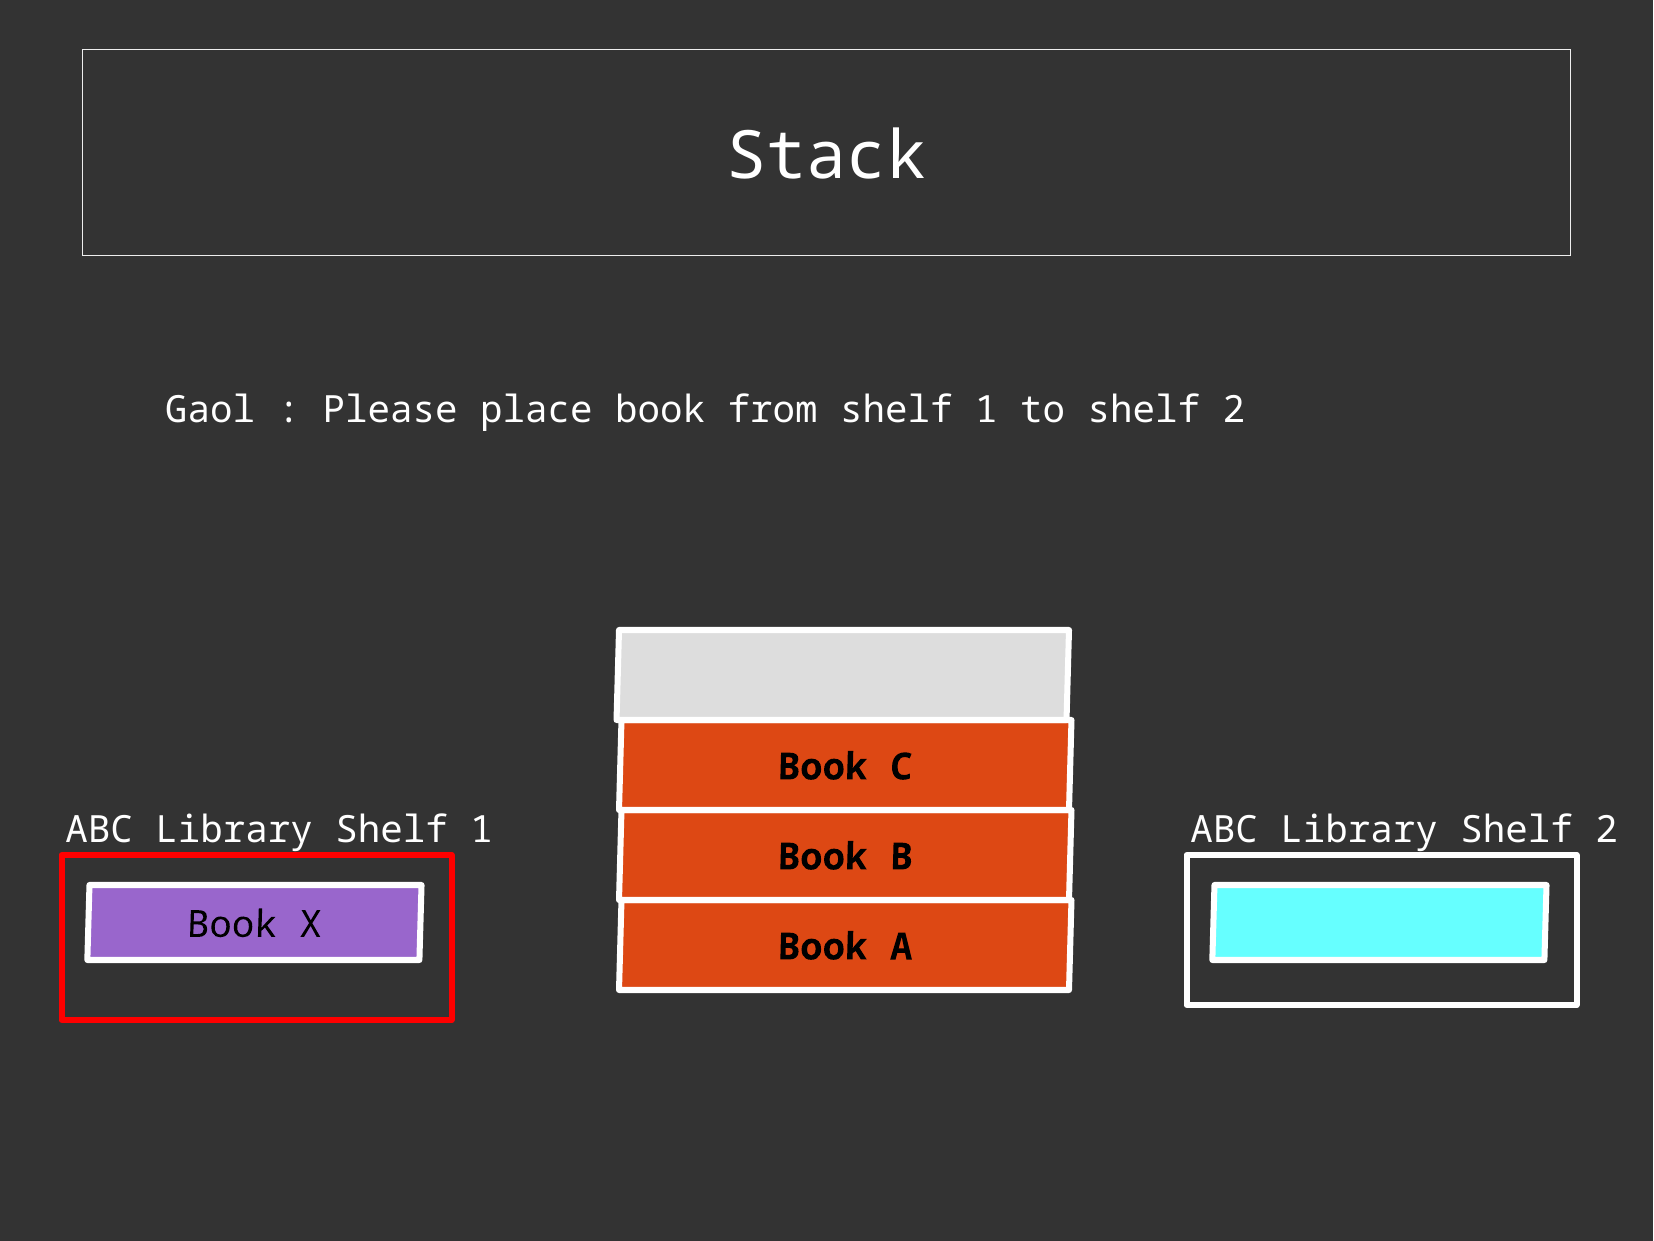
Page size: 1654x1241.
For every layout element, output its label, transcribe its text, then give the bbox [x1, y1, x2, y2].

text_box Book X [87, 885, 422, 961]
text_box Gaol : Please place book from shelf 1 to shelf 2 [150, 375, 1081, 428]
text_box ABC Library Shelf 2 [1175, 795, 1562, 848]
text_box Book A [619, 900, 1072, 991]
text_box Book B [619, 810, 1072, 901]
text_box ABC Library Shelf 1 [50, 795, 437, 848]
text_box Stack [82, 49, 1571, 256]
text_box [1212, 885, 1547, 961]
text_box Book C [619, 720, 1072, 811]
text_box [616, 630, 1070, 721]
